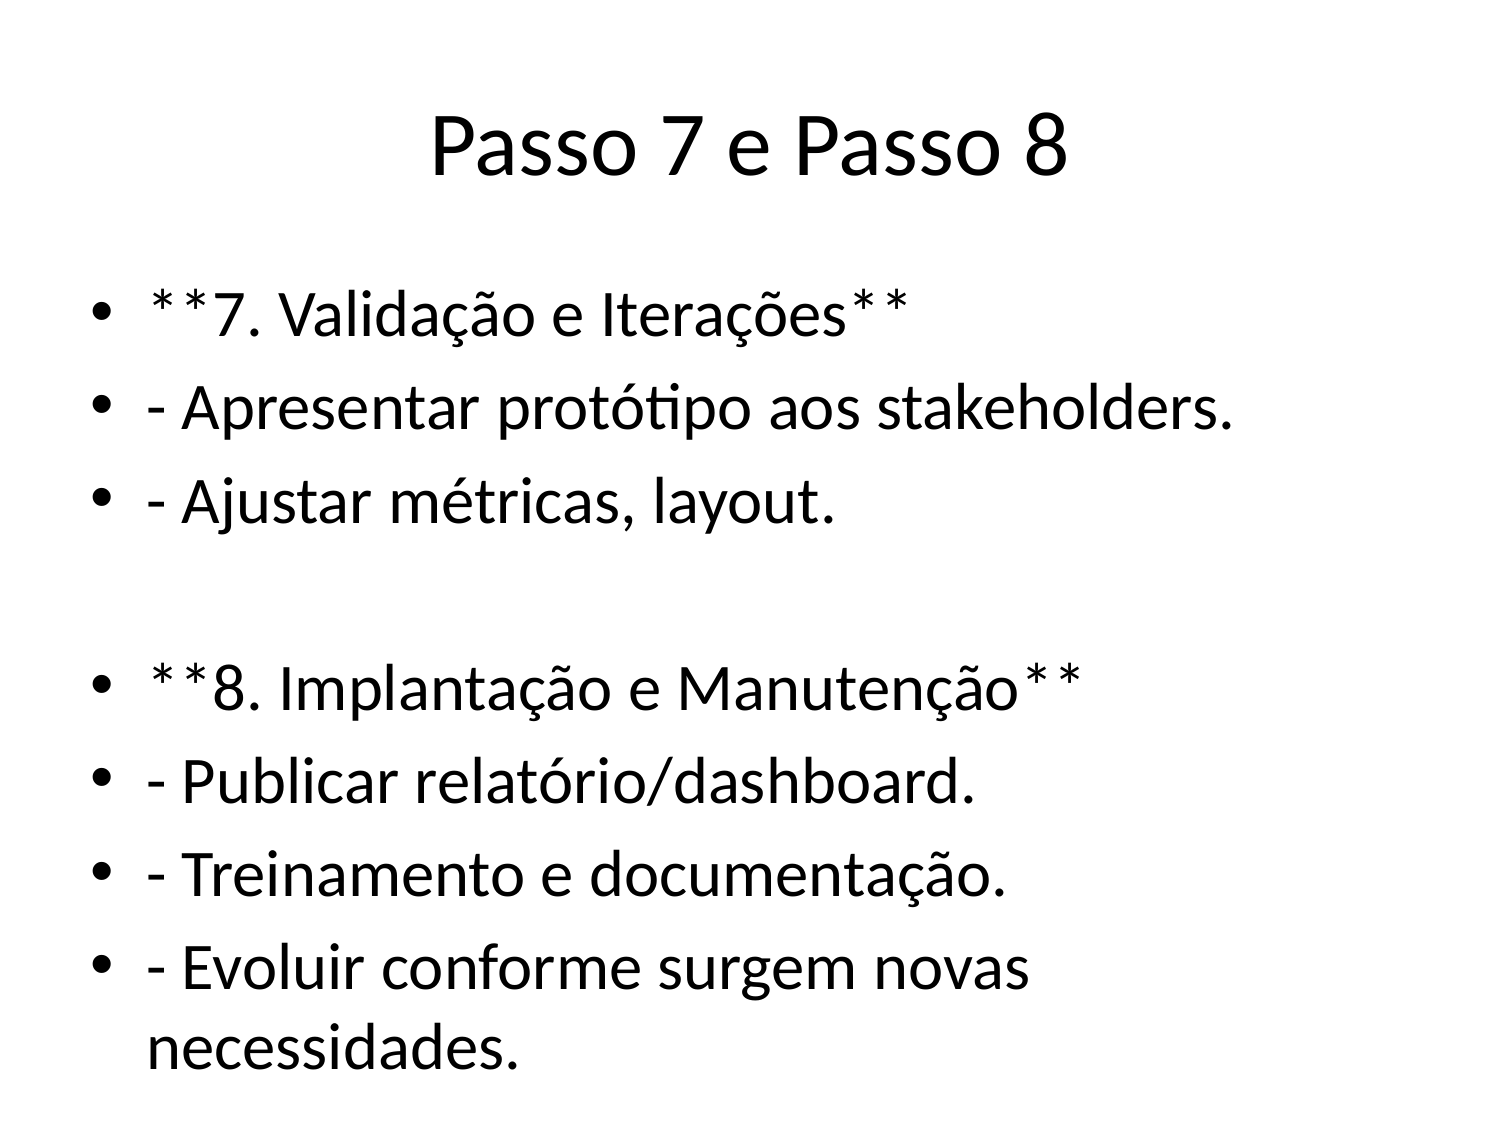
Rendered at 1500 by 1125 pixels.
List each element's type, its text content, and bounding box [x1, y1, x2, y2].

list **7. Validação e Iterações** - Apresentar protótipo aos stakeholders. - Ajustar métricas, layout. **8. Implantação e Manutenção** - Publicar relatório/dashboard. - Treinamento e documentação. - Evoluir conforme surgem novas necessidades. [75, 262, 1425, 1005]
title Passo 7 e Passo 8 [75, 45, 1425, 233]
